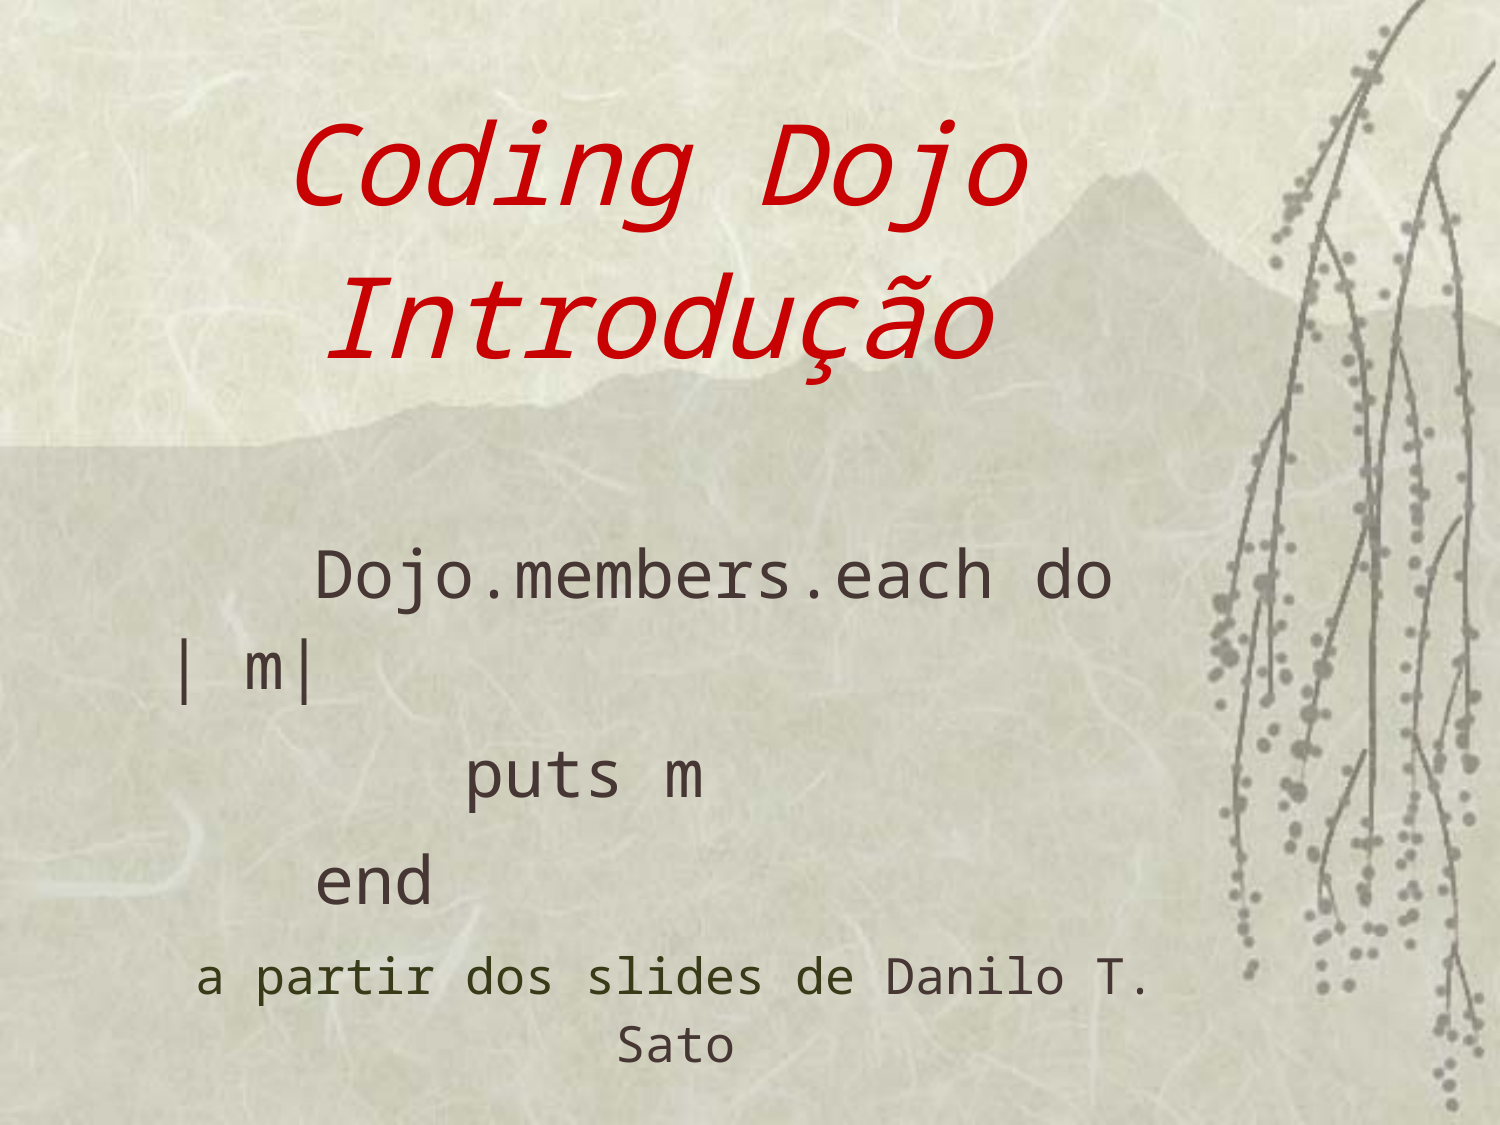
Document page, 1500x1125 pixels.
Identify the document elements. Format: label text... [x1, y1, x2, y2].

subtitle Dojo.members.each do | m| puts m end a partir dos slides de Danilo T. Sato [150, 519, 1201, 972]
picture [0, 0, 1500, 1125]
title Coding Dojo Introdução [59, 118, 1247, 359]
